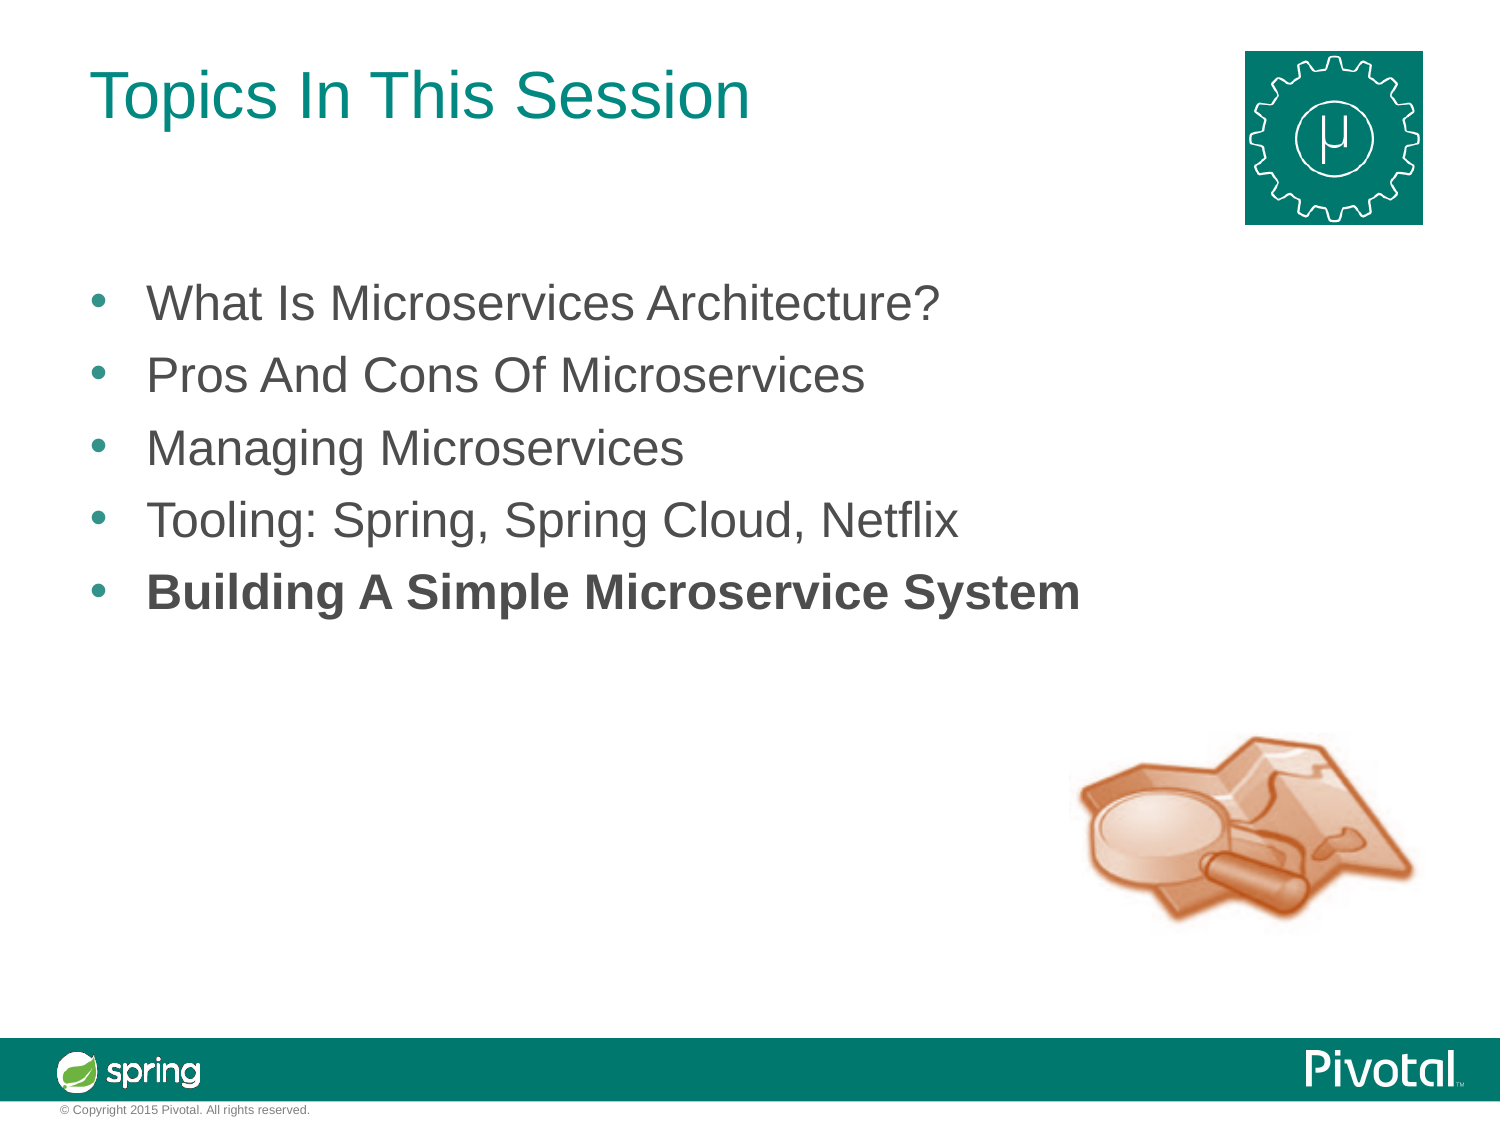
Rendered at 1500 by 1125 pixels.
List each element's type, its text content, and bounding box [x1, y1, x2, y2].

title Topics In This Session [75, 37, 1426, 226]
picture [32, 1041, 210, 1103]
picture [1306, 1050, 1464, 1087]
list What Is Microservices Architecture? Pros And Cons Of Microservices Managing Microservices Tooling: Spring, Spring Cloud, Netflix Building A Simple Microservice System [75, 262, 1426, 1013]
